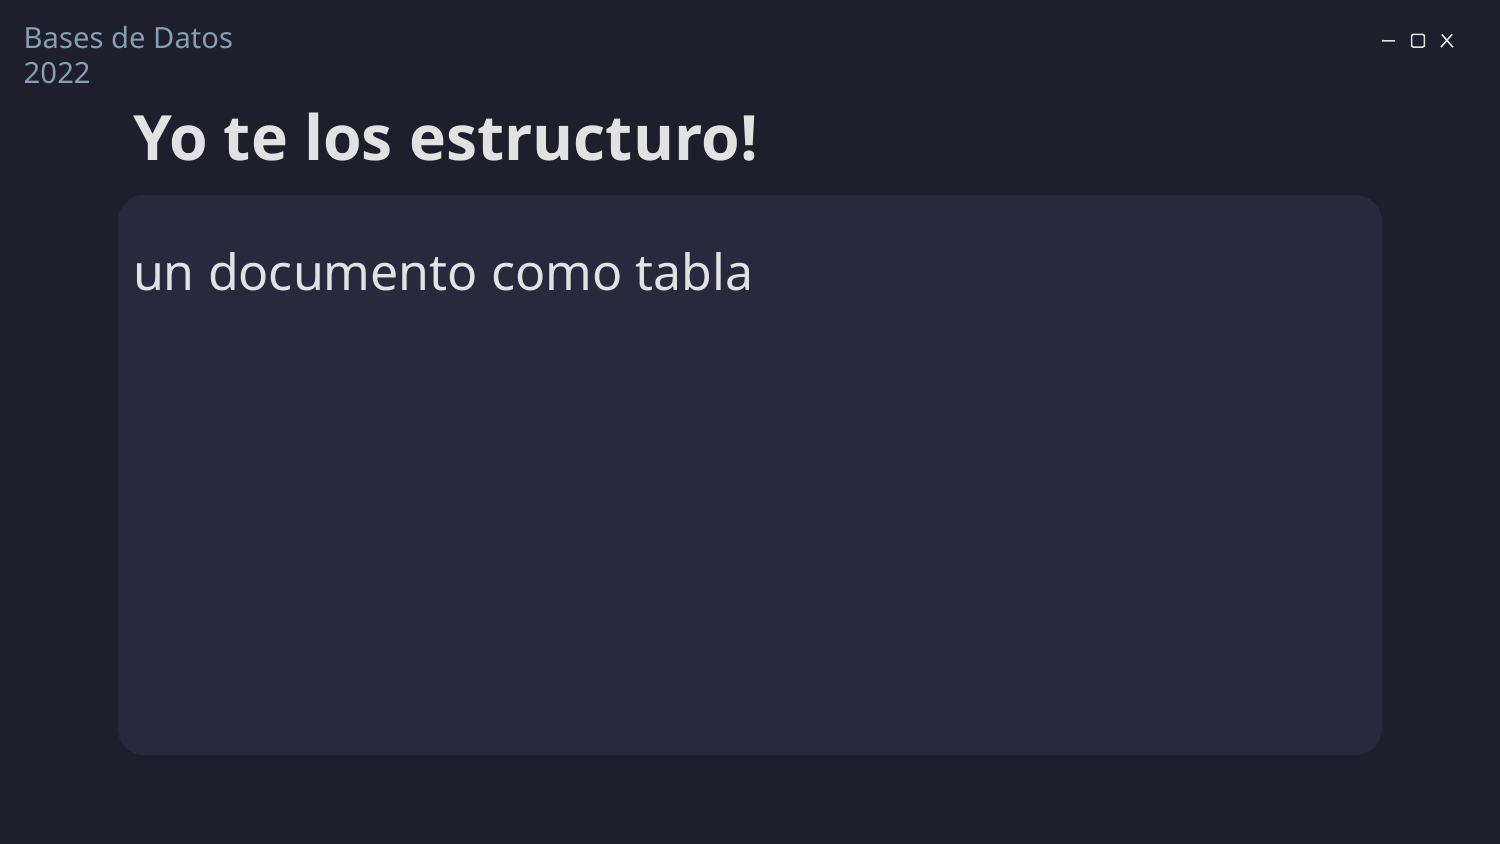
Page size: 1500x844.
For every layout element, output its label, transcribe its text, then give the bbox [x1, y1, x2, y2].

list un documento como tabla [118, 195, 1382, 750]
title Yo te los estructuro! [118, 88, 1382, 183]
